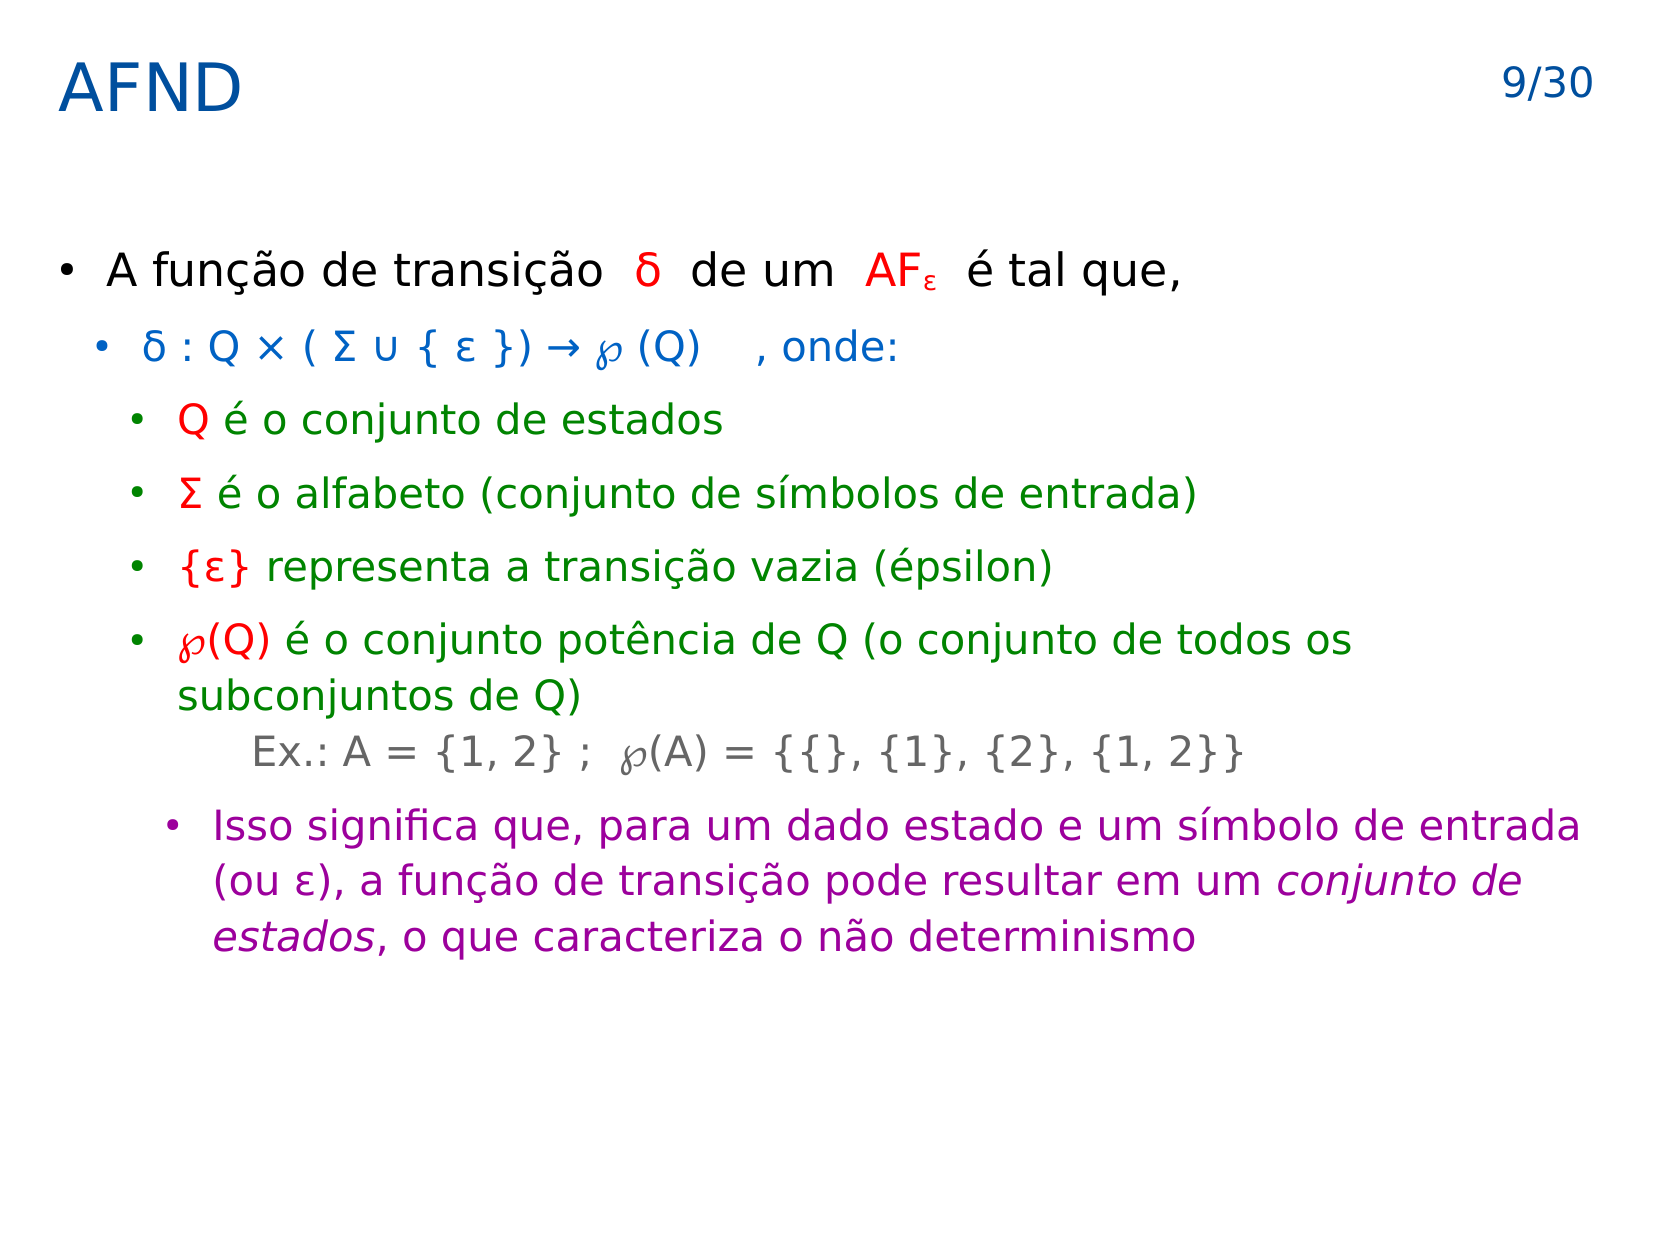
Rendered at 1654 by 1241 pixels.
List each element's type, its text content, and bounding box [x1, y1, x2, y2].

list A função de transição δ de um AFε é tal que, δ : Q × ( Σ ∪ { ε }) → ℘ (Q) , onde: Q é o conjunto de estados Σ é o alfabeto (conjunto de símbolos de entrada) {ε} representa a transição vazia (épsilon) ℘(Q) é o conjunto potência de Q (o conjunto de todos os subconjuntos de Q) Ex.: A = {1, 2} ; ℘(A) = {{}, {1}, {2}, {1, 2}} Isso significa que, para um dado estado e um símbolo de entrada (ou ε), a função de transição pode resultar em um conjunto de estados, o que caracteriza o não determinismo [59, 236, 1595, 1211]
title AFND [59, 29, 1625, 148]
